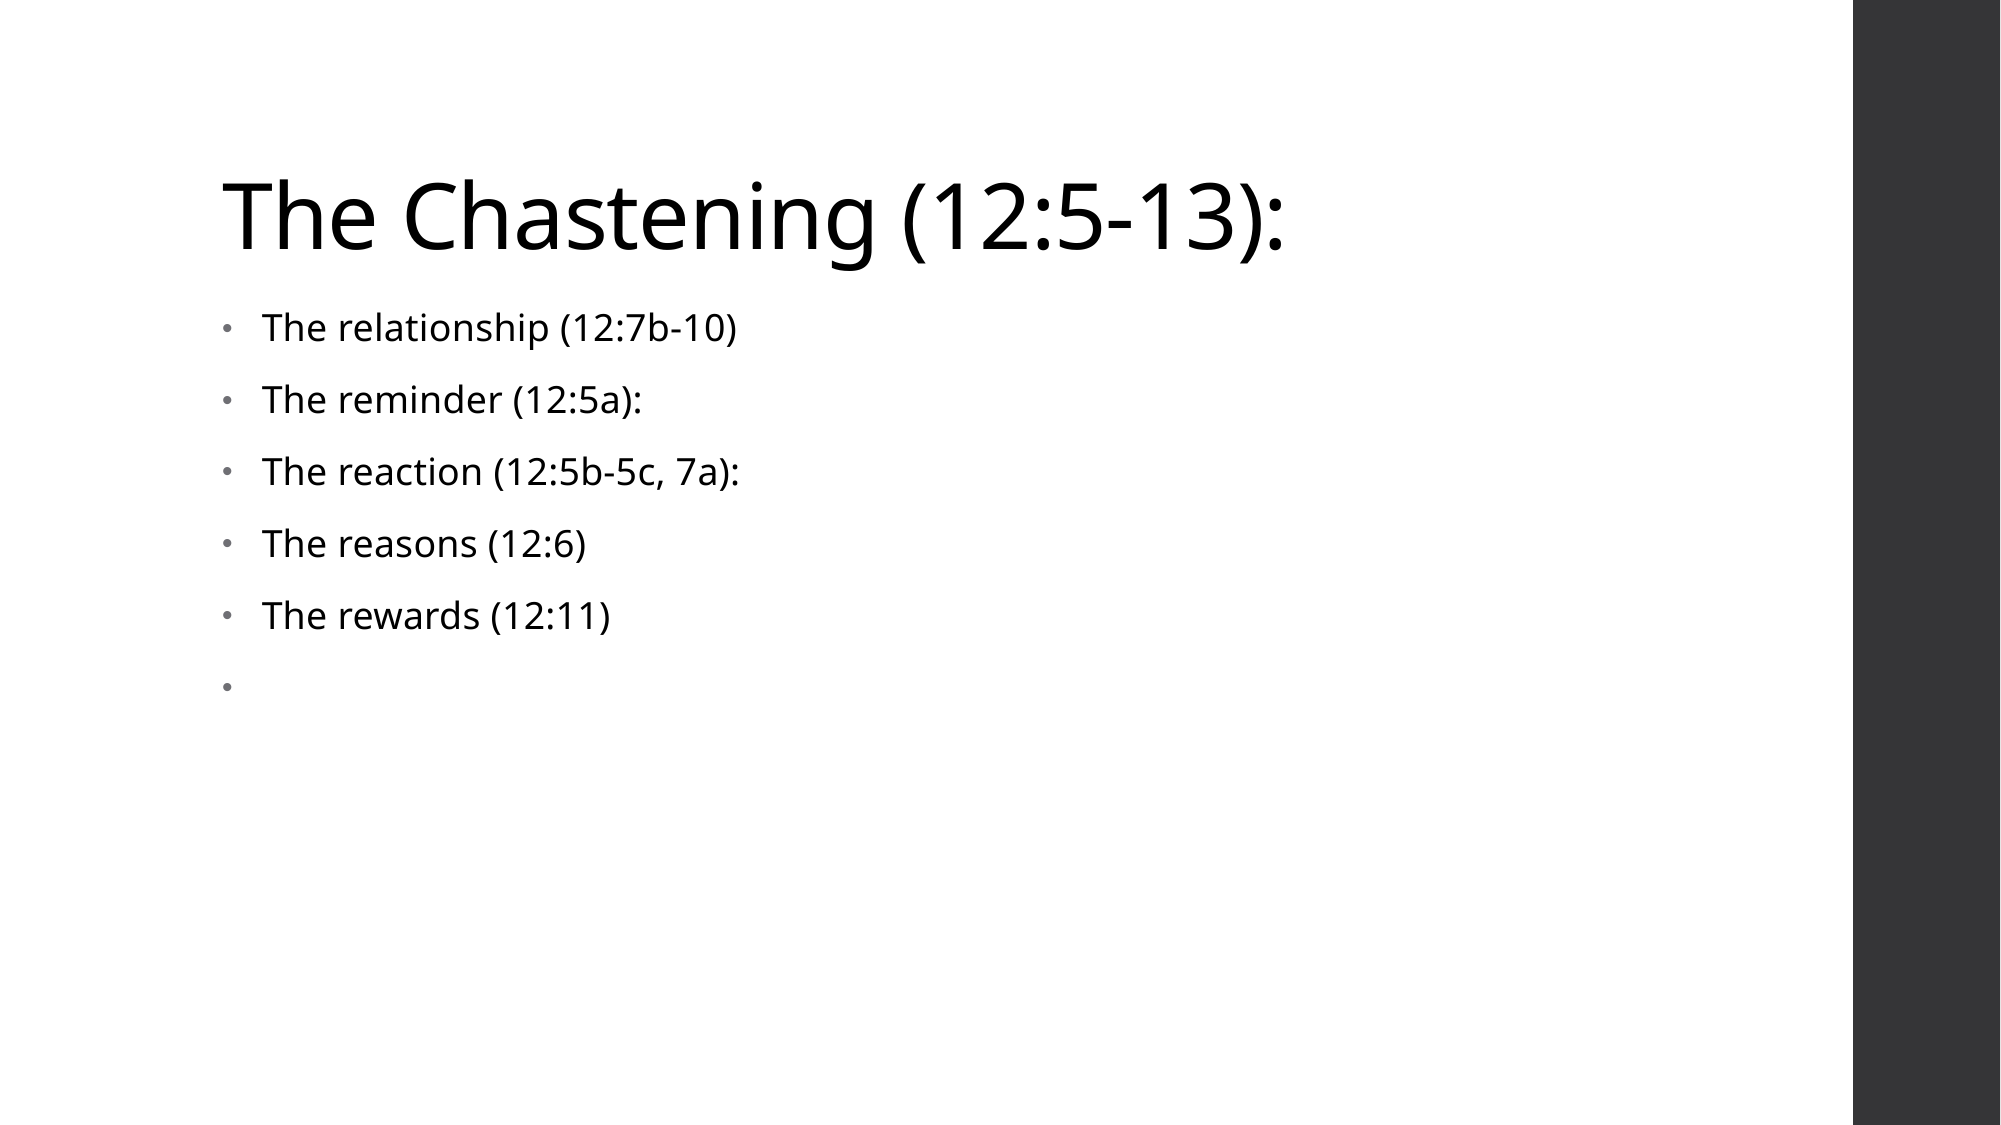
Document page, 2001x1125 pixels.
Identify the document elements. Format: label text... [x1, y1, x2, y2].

list The relationship (12:7b-10) The reminder (12:5a): The reaction (12:5b-5c, 7a): The reasons (12:6) The rewards (12:11) [206, 299, 1617, 1014]
title The Chastening (12:5-13): [206, 60, 1797, 278]
